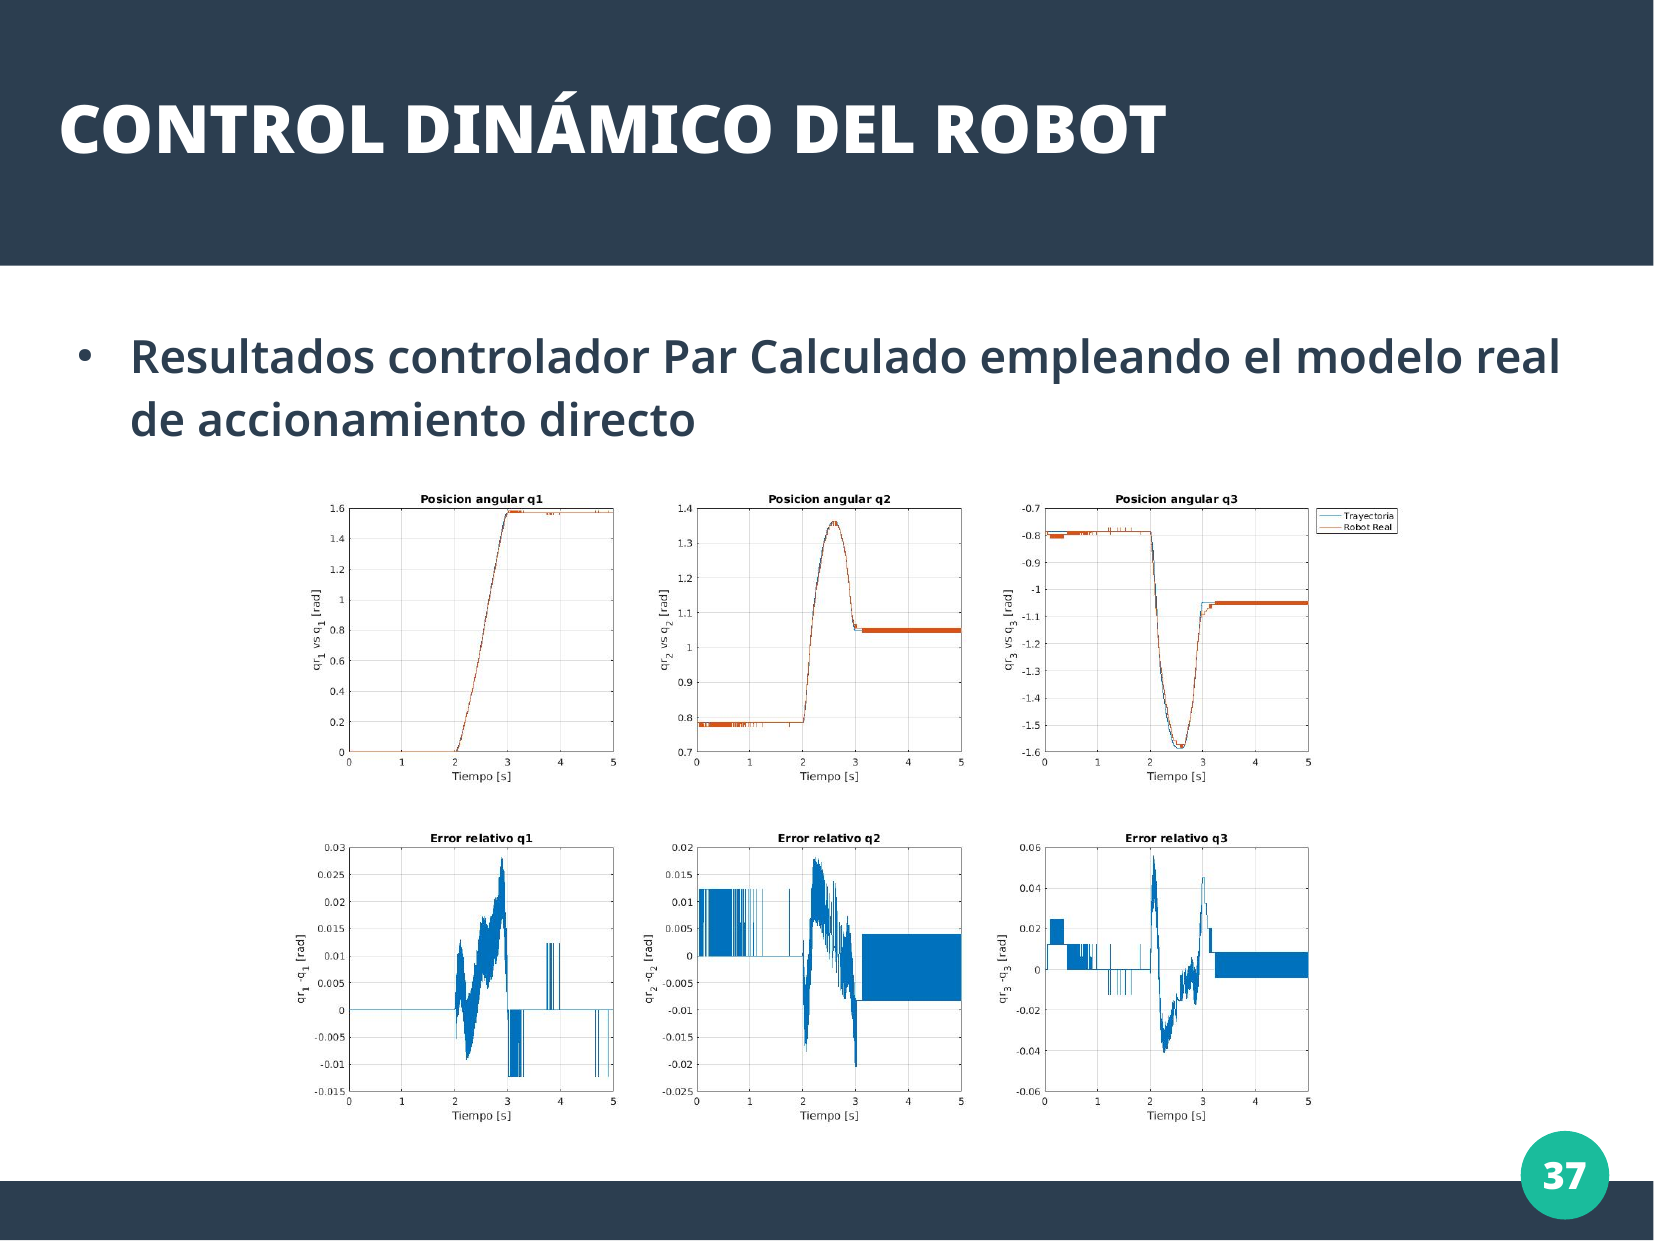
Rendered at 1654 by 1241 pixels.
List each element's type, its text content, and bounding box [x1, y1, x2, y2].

title CONTROL DINÁMICO DEL ROBOT [59, 49, 1595, 207]
list Resultados controlador Par Calculado empleando el modelo real de accionamiento directo [59, 324, 1595, 1152]
picture [188, 454, 1426, 1170]
